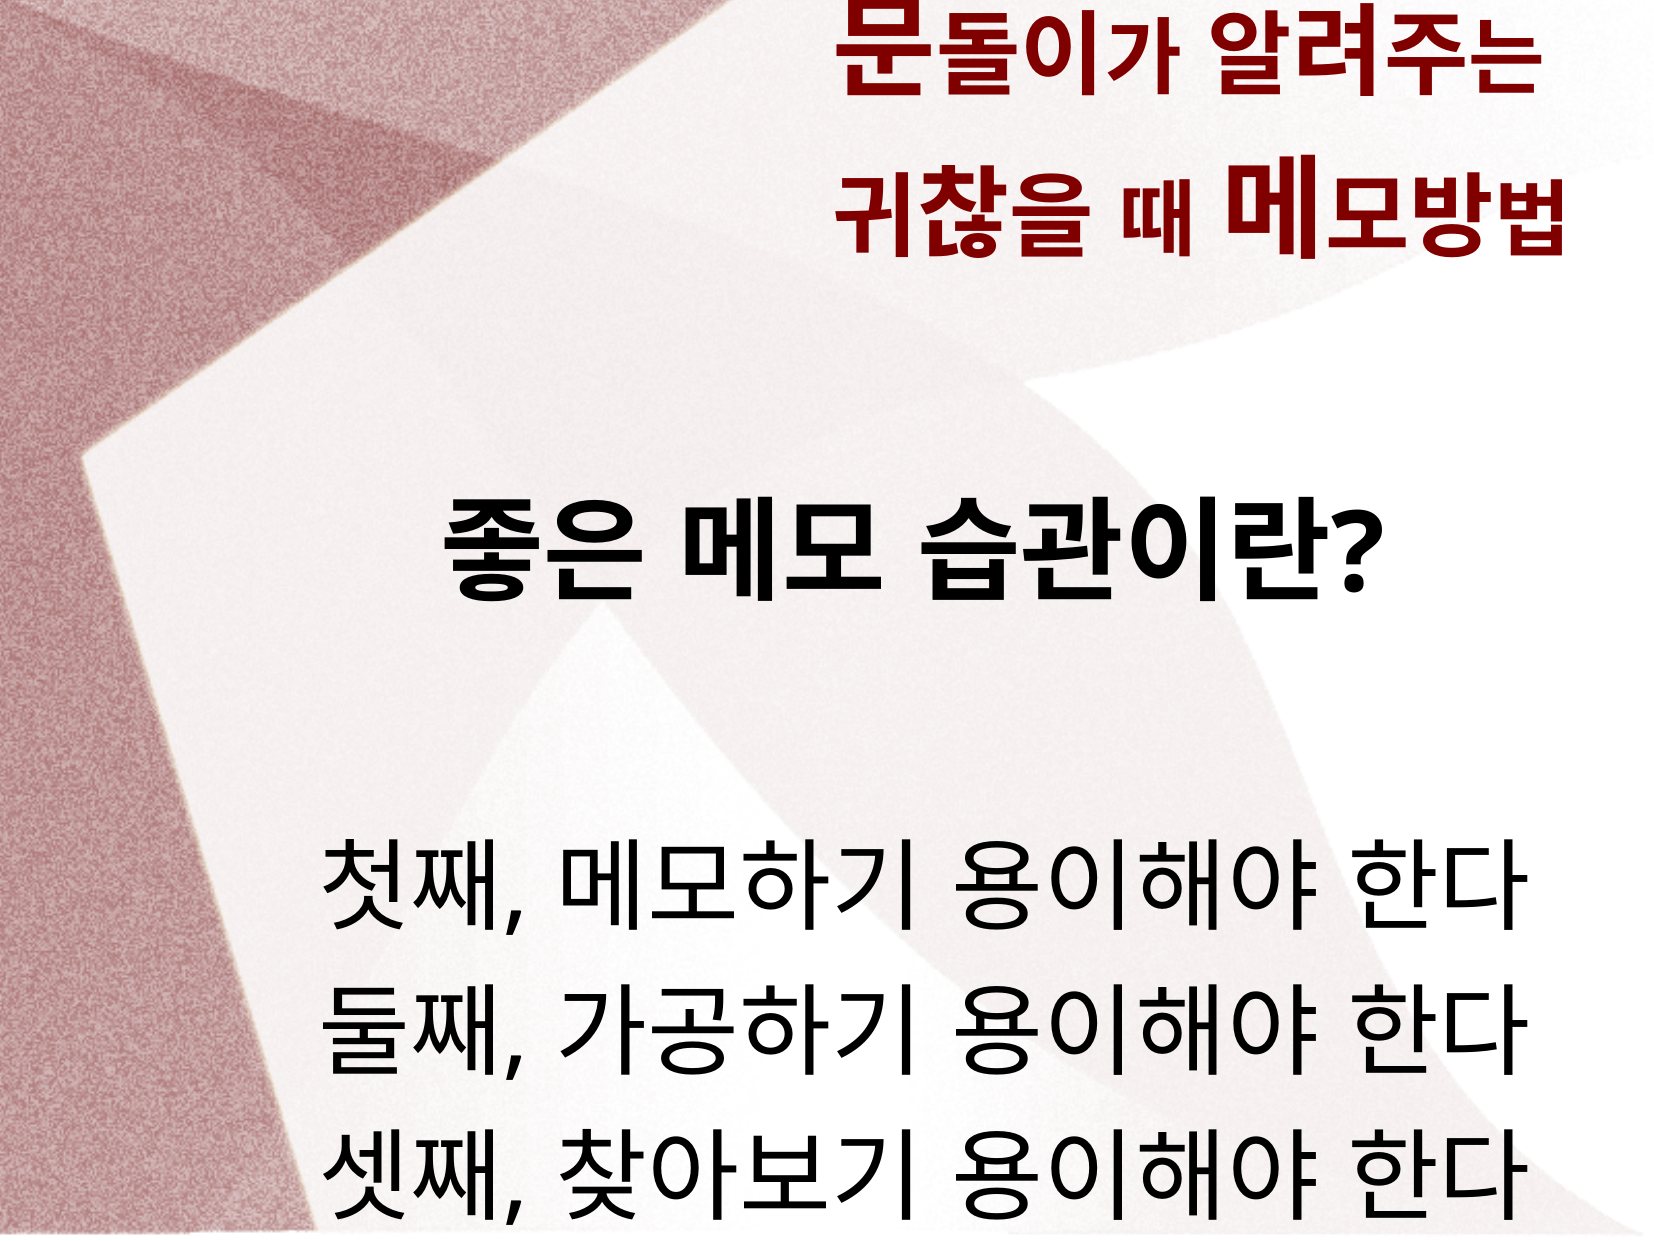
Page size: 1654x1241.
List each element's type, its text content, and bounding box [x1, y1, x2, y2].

picture [0, 0, 1654, 1241]
picture [863, 9, 904, 24]
subtitle 좋은 메모 습관이란? 첫째, 메모하기 용이해야 한다 둘째, 가공하기 용이해야 한다 셋째, 찾아보기 용이해야 한다 [318, 448, 1595, 1176]
title 문돌이가 알려주는 귀찮을 때 메모방법 [82, 25, 1571, 334]
